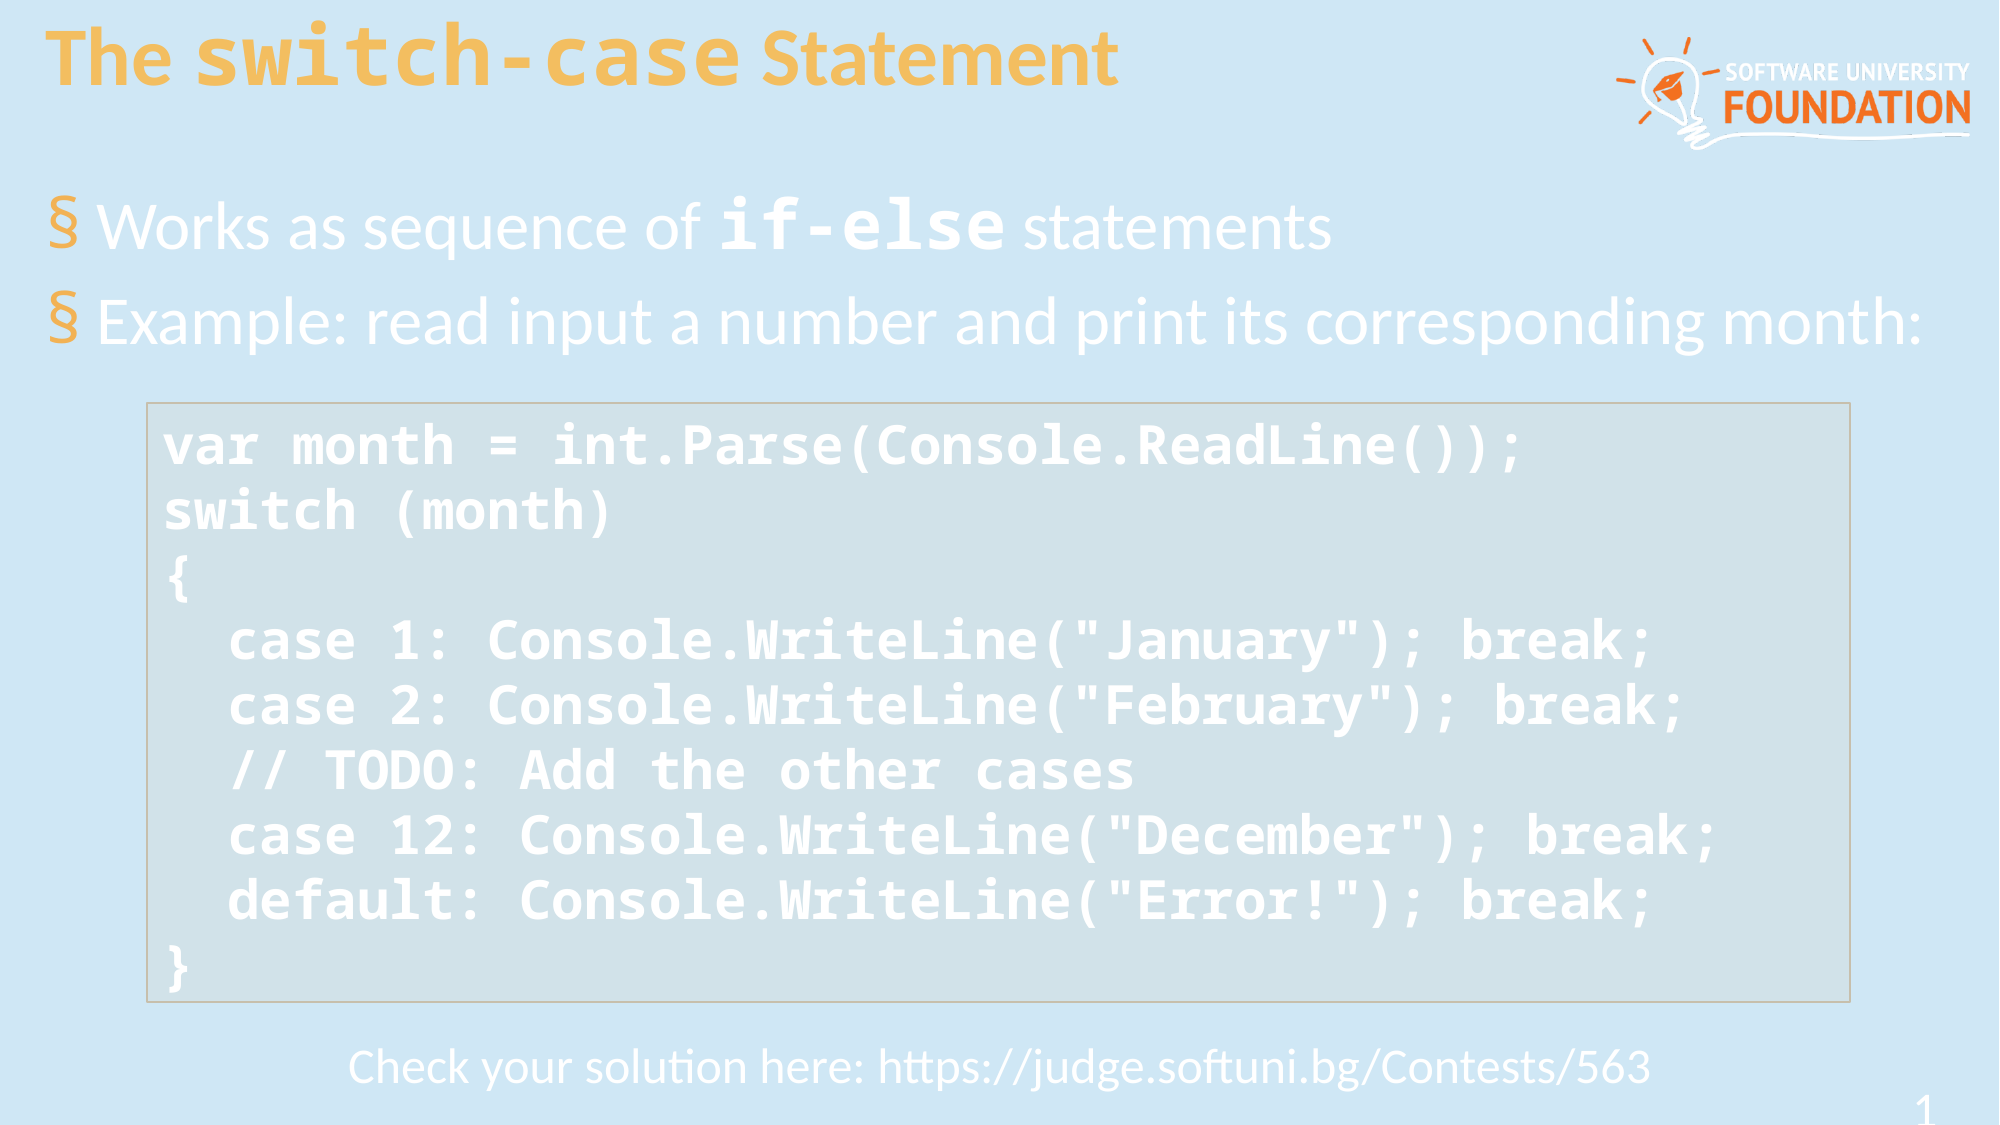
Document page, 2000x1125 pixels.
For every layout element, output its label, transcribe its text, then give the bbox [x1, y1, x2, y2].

text_box var month = int.Parse(Console.ReadLine()); switch (month) { case 1: Console.WriteLine("January"); break; case 2: Console.WriteLine("February"); break; // TODO: Add the other cases case 12: Console.WriteLine("December"); break; default: Console.WriteLine("Error!"); break; } [147, 402, 1850, 1003]
list Works as sequence of if-else statements Example: read input a number and print its corresponding month: [31, 173, 1968, 1088]
slide_number <number> [1897, 1088, 1968, 1103]
text_box Check your solution here: https://judge.softuni.bg/Contests/563 [149, 1025, 1850, 1101]
title The switch-case Statement [30, 6, 1602, 189]
picture [1612, 37, 1970, 163]
